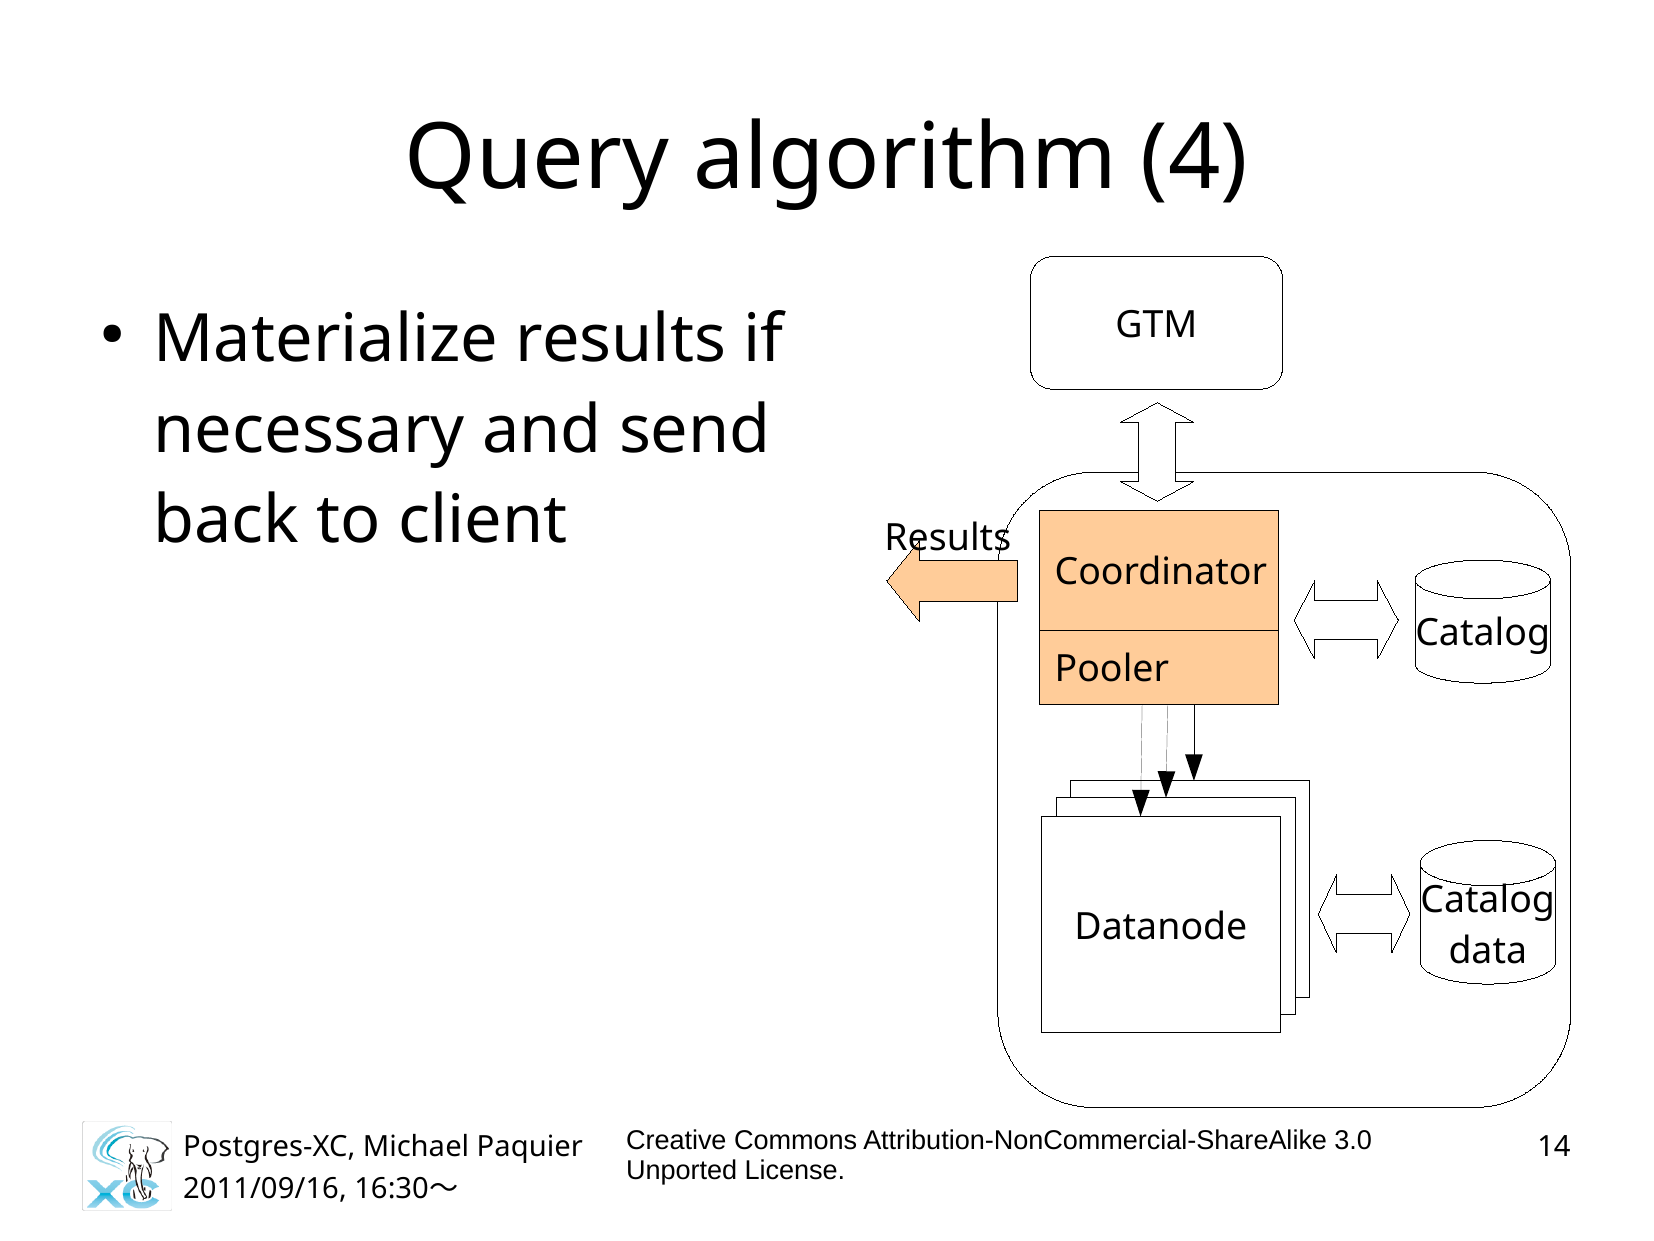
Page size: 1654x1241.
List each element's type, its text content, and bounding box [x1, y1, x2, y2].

text_box Coordinator [1039, 510, 1279, 630]
text_box Datanode [1056, 797, 1140, 816]
text_box Datanode [1070, 780, 1140, 797]
text_box [1318, 874, 1410, 953]
picture [82, 1121, 172, 1211]
text_box [886, 564, 1018, 622]
text_box Catalog data [1420, 840, 1556, 985]
text_box Datanode [1041, 816, 1281, 1033]
text_box GTM [1030, 256, 1283, 390]
text_box Datanode [1167, 780, 1310, 998]
text_box Results [869, 502, 1035, 564]
text_box Catalog [1415, 560, 1551, 684]
text_box Datanode [1142, 780, 1165, 797]
text_box [1294, 580, 1399, 659]
list Materialize results if necessary and send back to client [82, 290, 809, 1109]
text_box Datanode [1142, 797, 1296, 1015]
title Query algorithm (4) [82, 49, 1571, 257]
text_box [1120, 402, 1194, 502]
text_box Pooler [1039, 630, 1279, 705]
